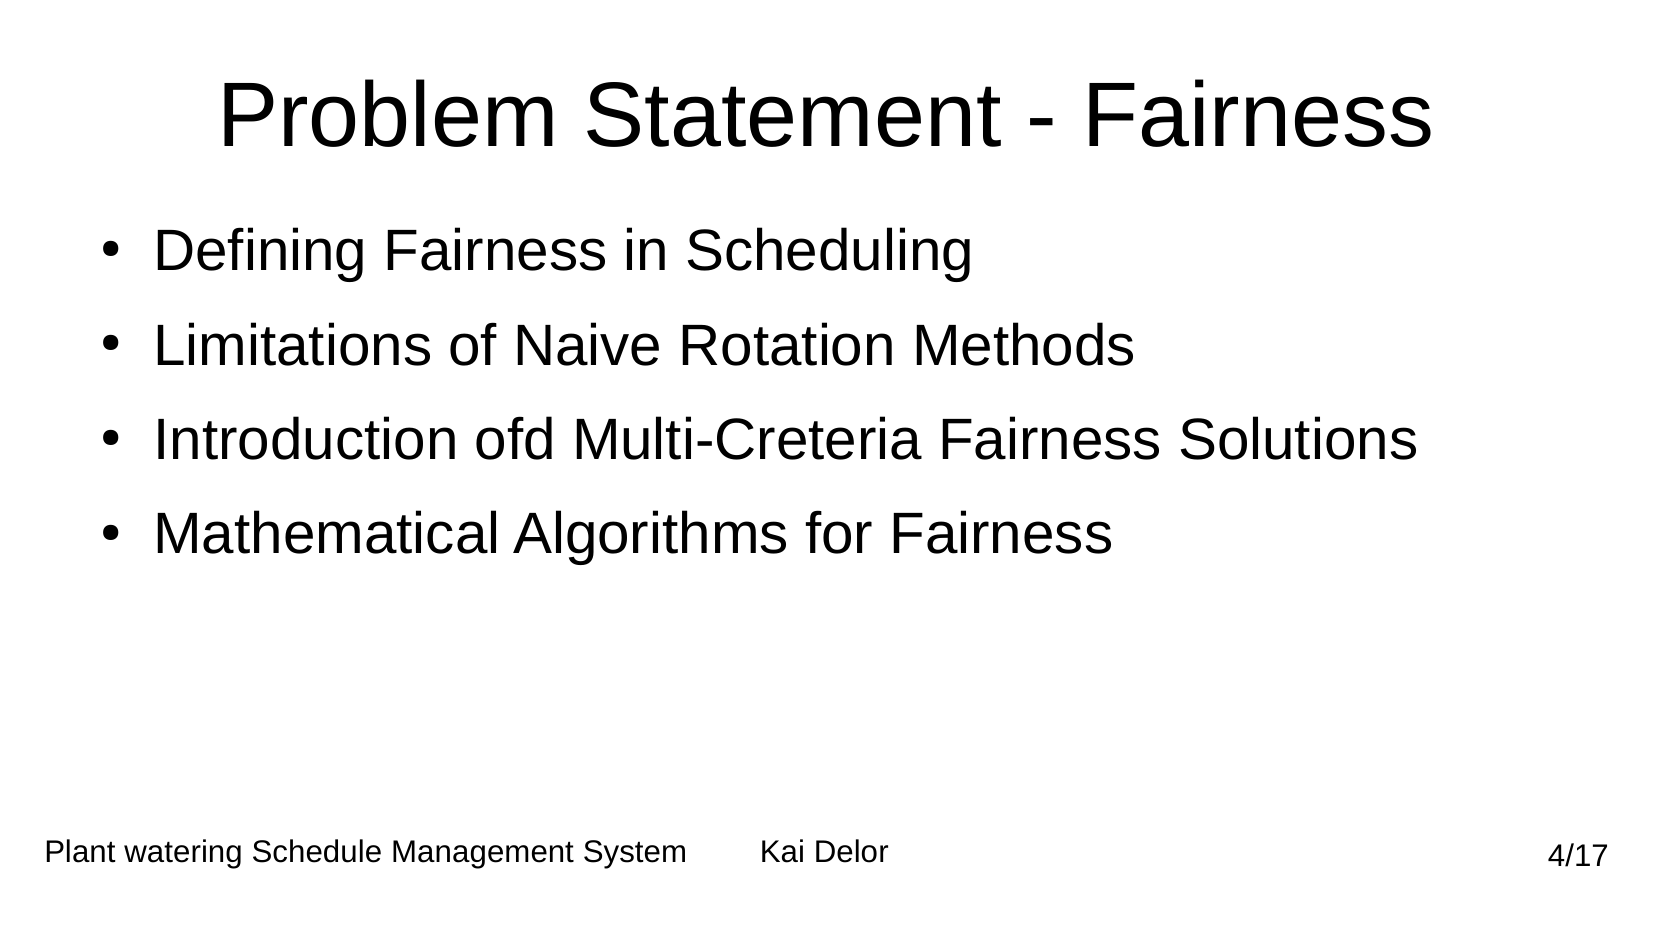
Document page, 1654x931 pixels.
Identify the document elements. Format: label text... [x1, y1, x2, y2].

text_box Kai Delor [745, 826, 904, 877]
text_box <Foliennummer>/17 [1358, 830, 1625, 886]
title Problem Statement - Fairness [82, 37, 1571, 193]
text_box Plant watering Schedule Management System [29, 826, 701, 877]
list Defining Fairness in Scheduling Limitations of Naive Rotation Methods Introduction ofd Multi-Creteria Fairness Solutions Mathematical Algorithms for Fairness [82, 217, 1571, 758]
